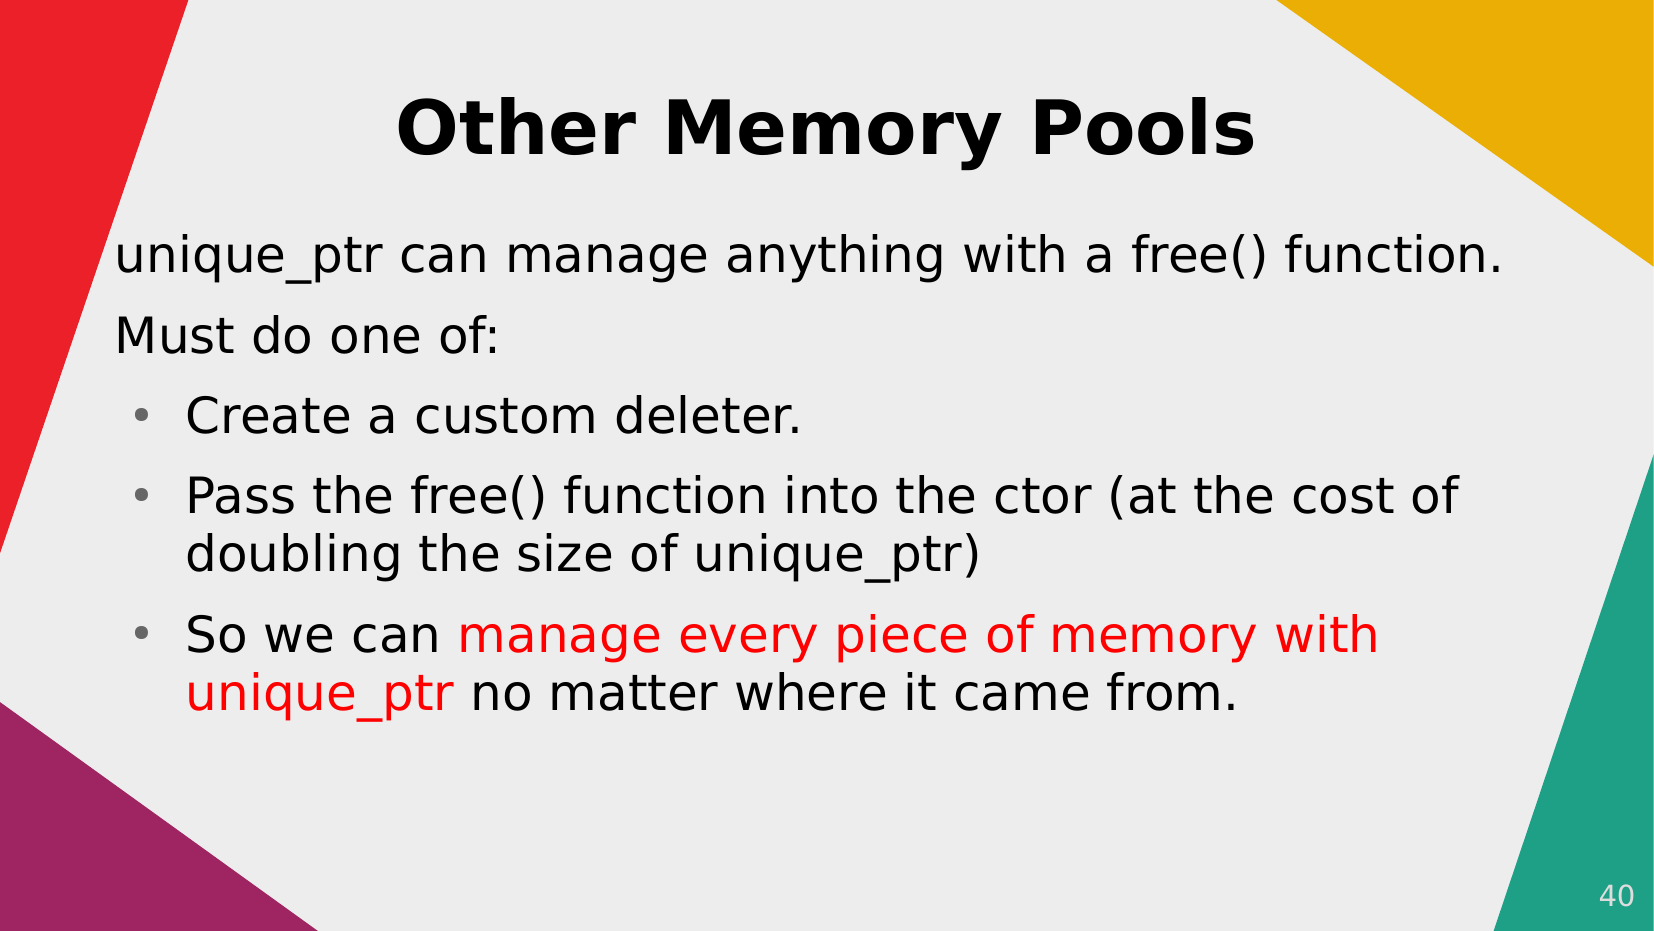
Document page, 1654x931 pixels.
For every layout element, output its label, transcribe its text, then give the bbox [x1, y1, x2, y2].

title Other Memory Pools [114, 54, 1539, 203]
list unique_ptr can manage anything with a free() function. Must do one of: Create a custom deleter. Pass the free() function into the ctor (at the cost of doubling the size of unique_ptr) So we can manage every piece of memory with unique_ptr no matter where it came from. [114, 226, 1539, 775]
